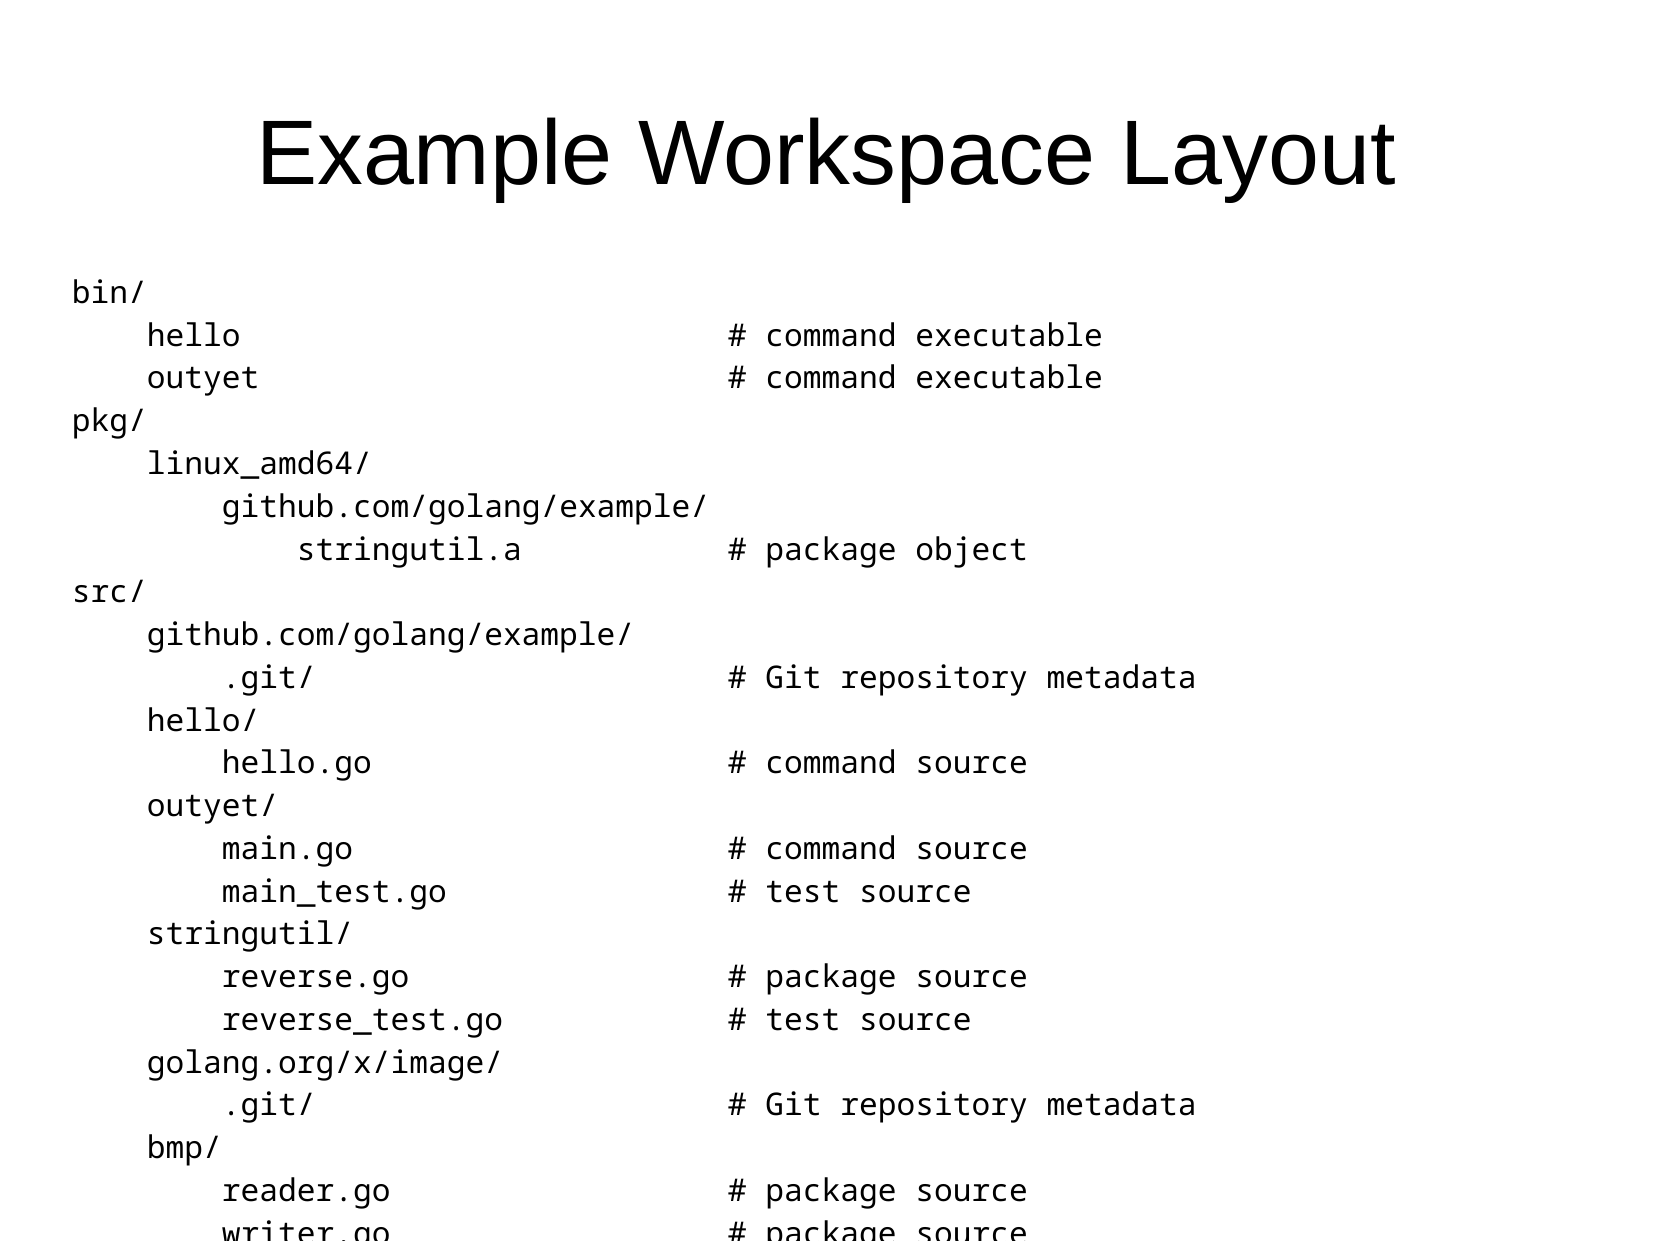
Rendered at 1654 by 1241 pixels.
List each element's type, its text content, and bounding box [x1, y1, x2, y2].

subtitle bin/ hello # command executable outyet # command executable pkg/ linux_amd64/ github.com/golang/example/ stringutil.a # package object src/ github.com/golang/example/ .git/ # Git repository metadata hello/ hello.go # command source outyet/ main.go # command source main_test.go # test source stringutil/ reverse.go # package source reverse_test.go # test source golang.org/x/image/ .git/ # Git repository metadata bmp/ reader.go # package source writer.go # package source [71, 270, 1561, 1110]
title Example Workspace Layout [82, 49, 1571, 257]
